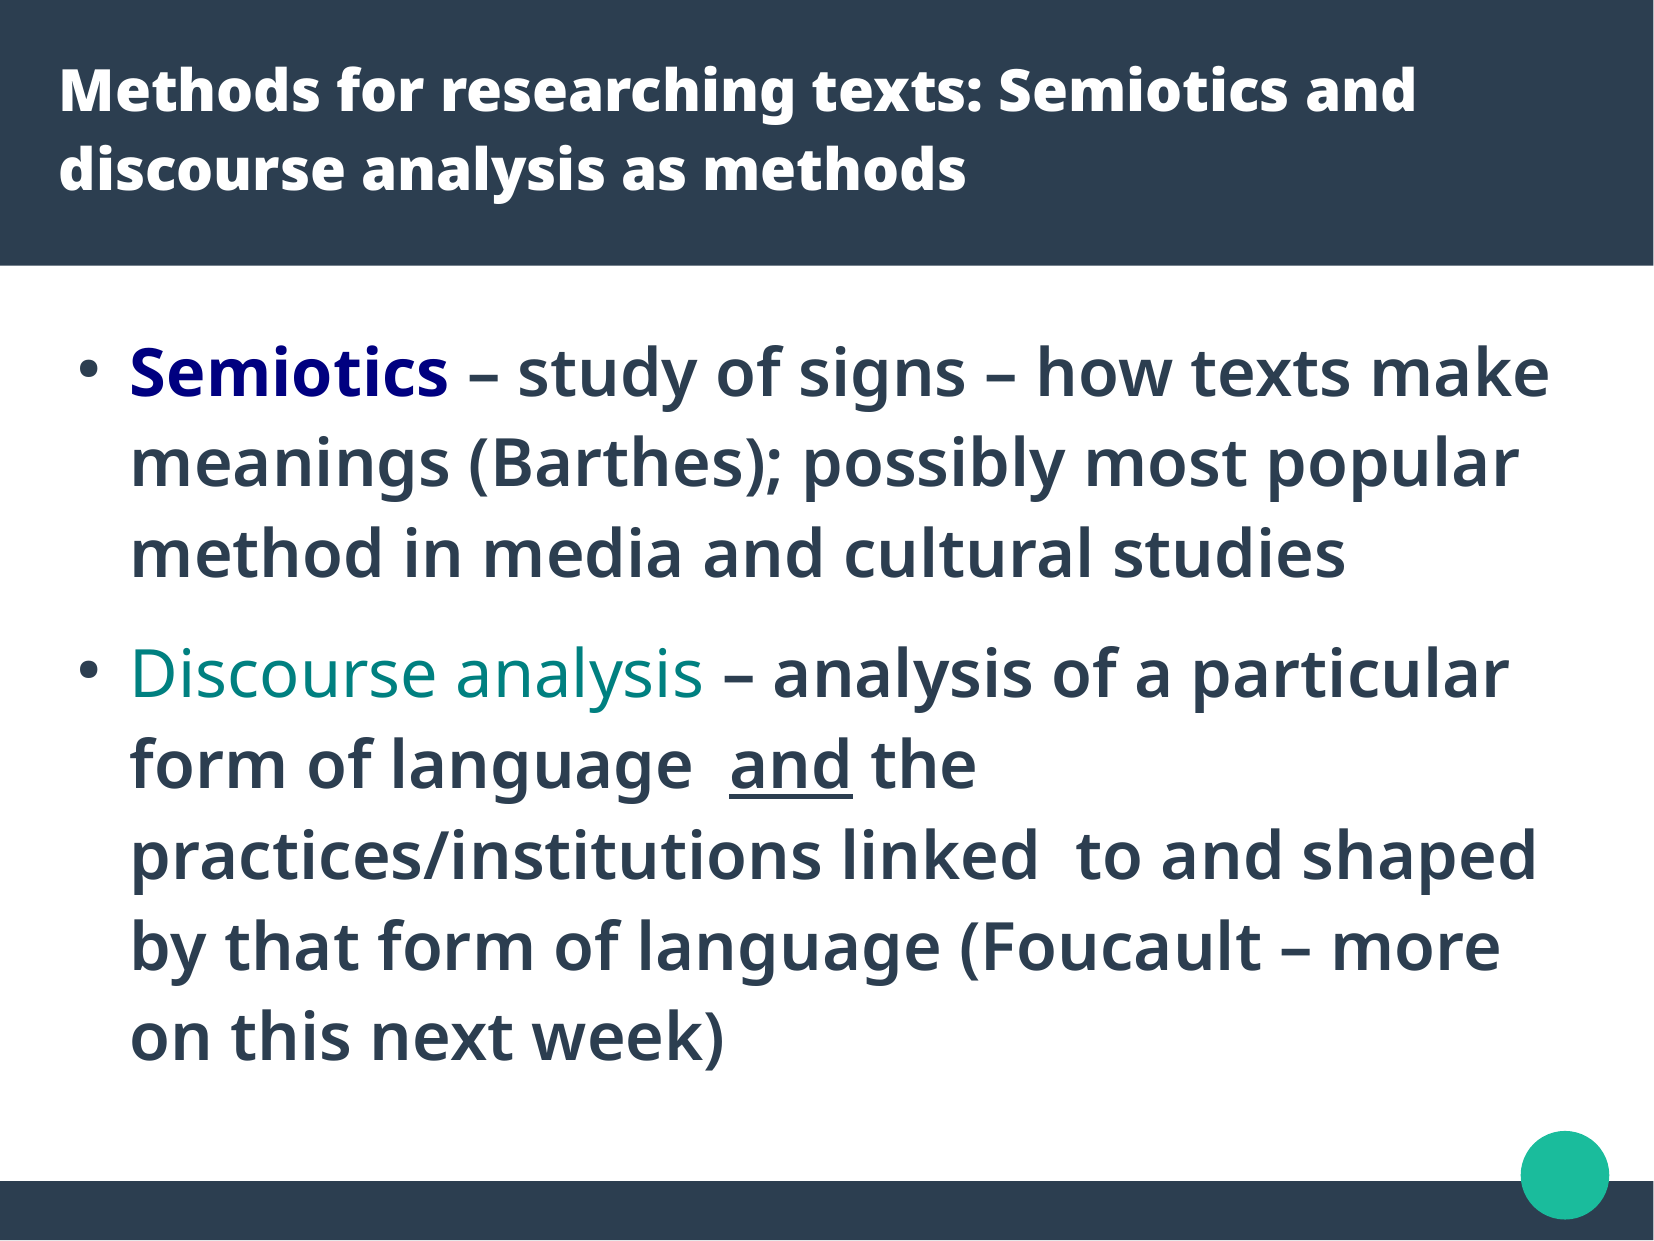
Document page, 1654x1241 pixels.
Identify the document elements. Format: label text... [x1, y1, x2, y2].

list Semiotics – study of signs – how texts make meanings (Barthes); possibly most popular method in media and cultural studies Discourse analysis – analysis of a particular form of language and the practices/institutions linked to and shaped by that form of language (Foucault – more on this next week) [59, 324, 1595, 1152]
title Methods for researching texts: Semiotics and discourse analysis as methods [59, 49, 1595, 207]
